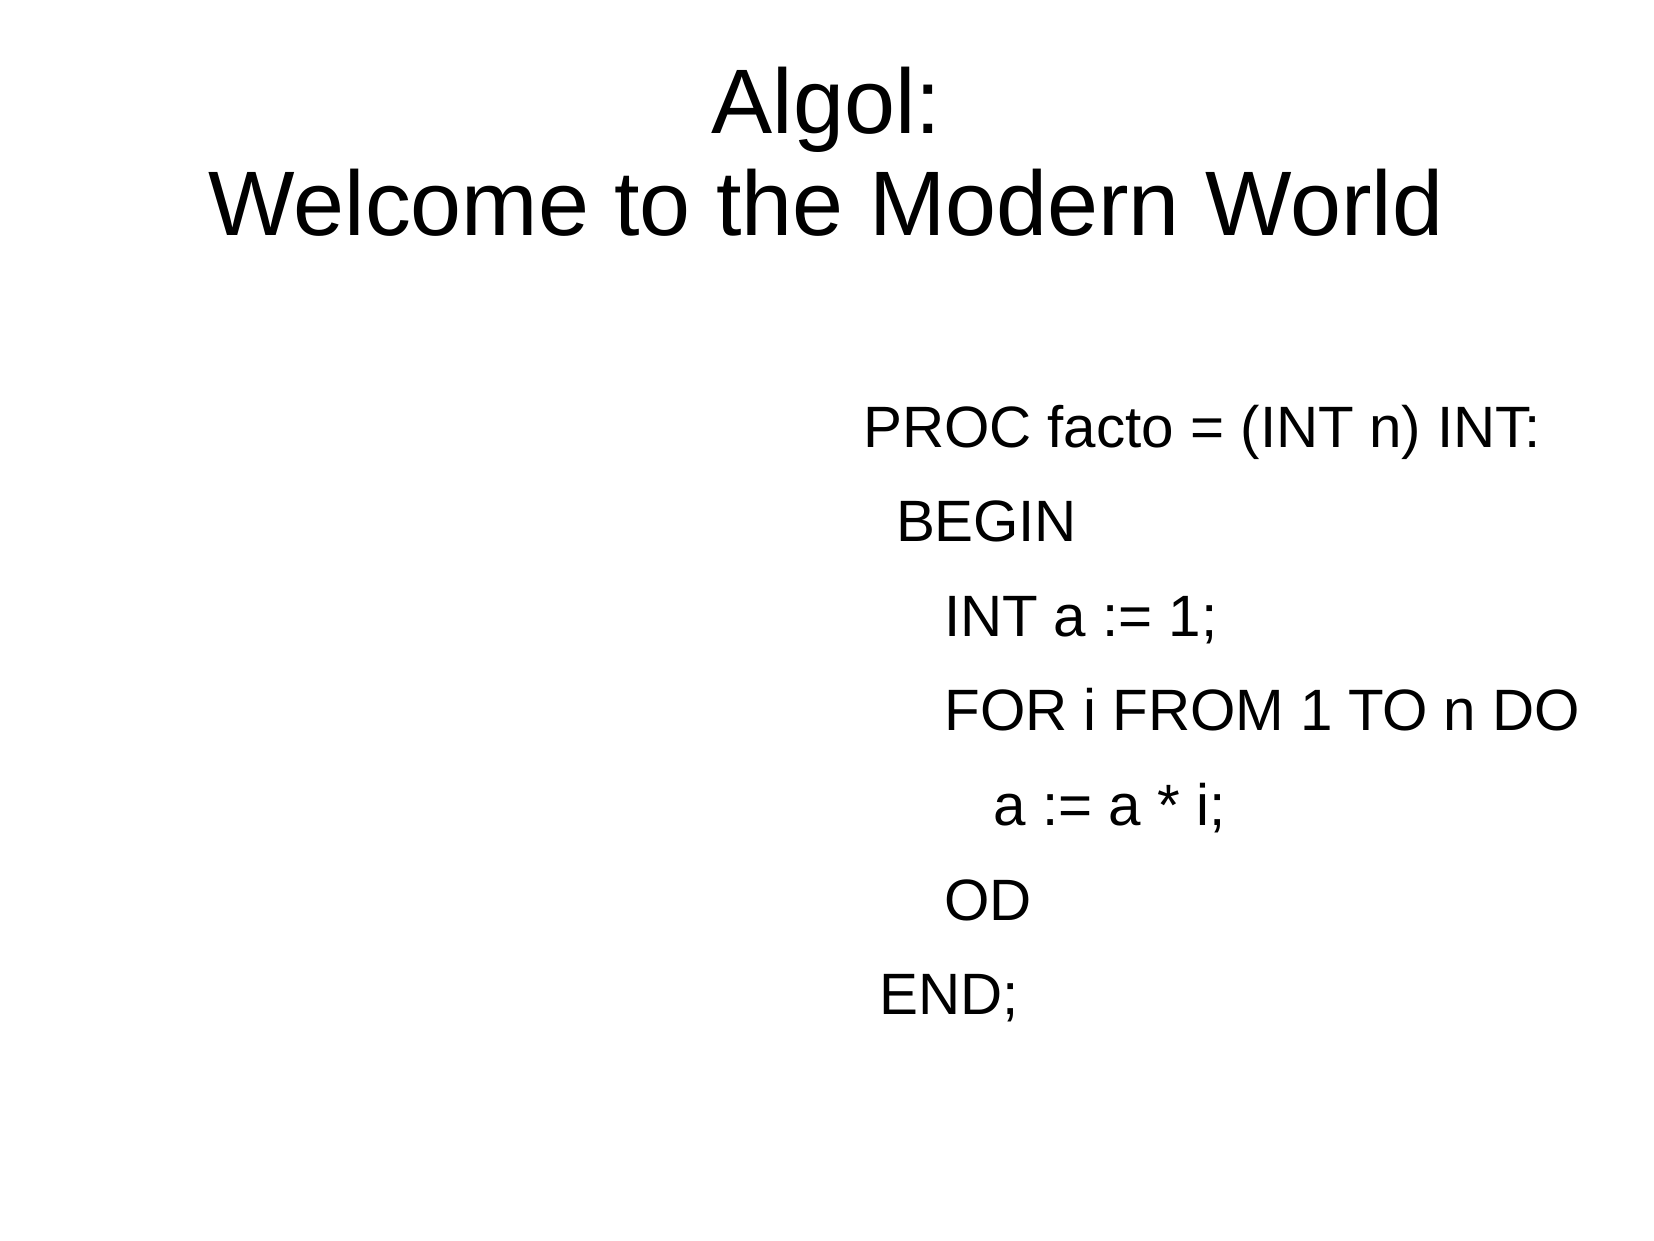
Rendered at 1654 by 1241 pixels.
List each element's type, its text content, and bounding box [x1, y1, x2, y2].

list PROC facto = (INT n) INT: BEGIN INT a := 1; FOR i FROM 1 TO n DO a := a * i; OD END; [792, 290, 1591, 1051]
title Algol: Welcome to the Modern World [82, 49, 1571, 257]
